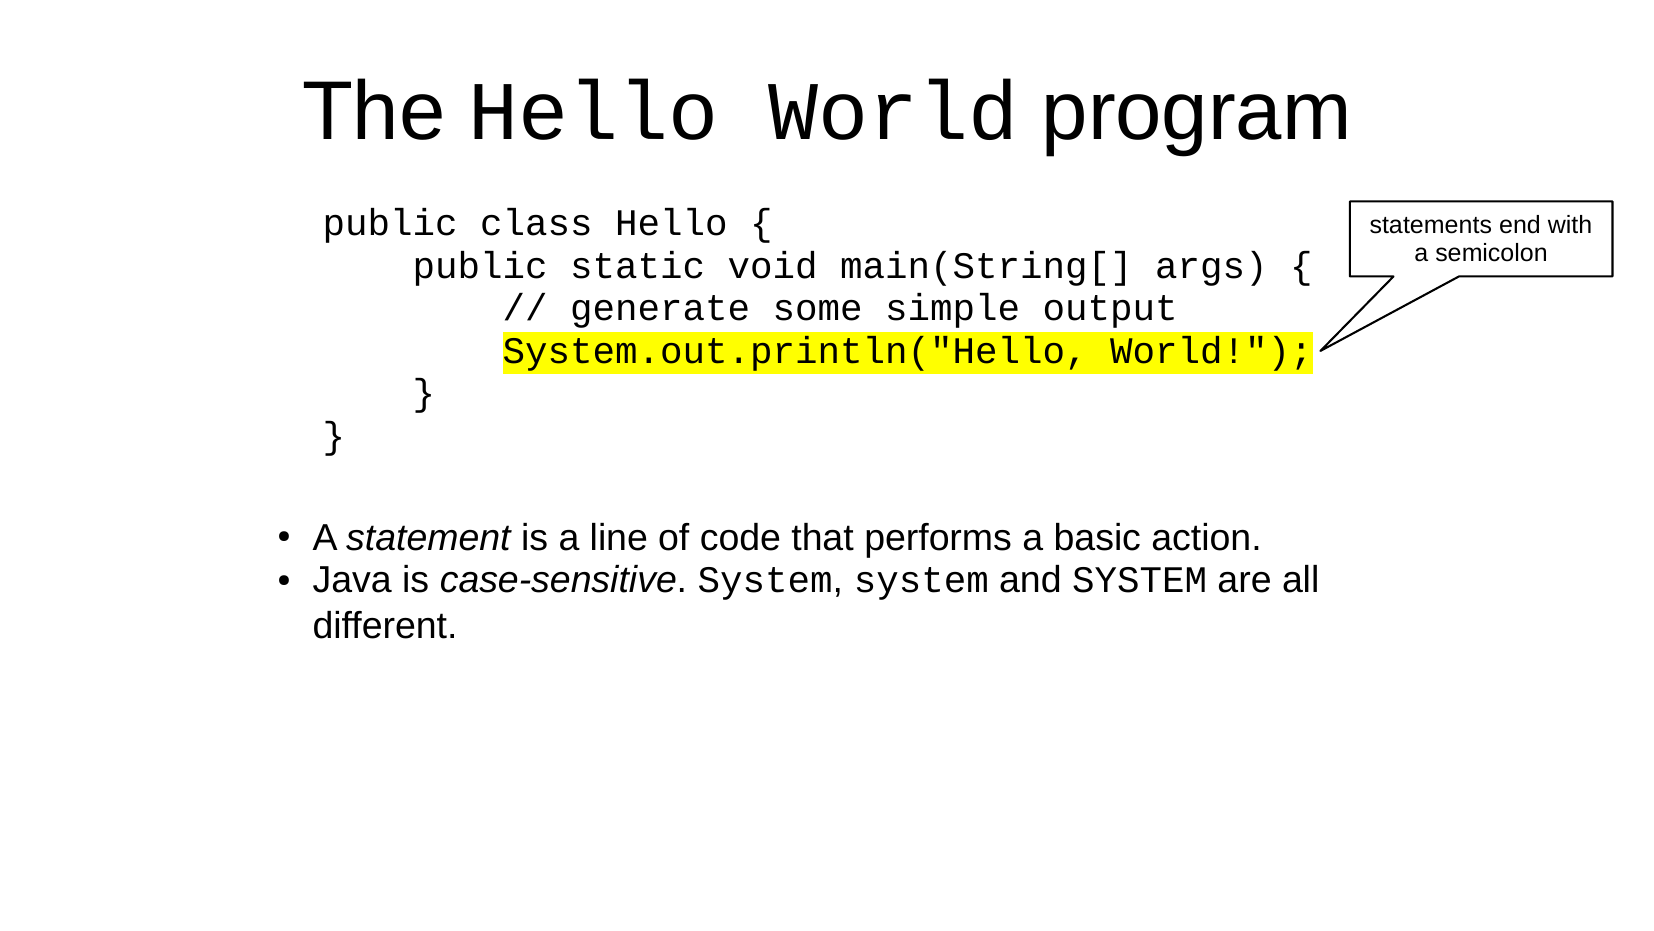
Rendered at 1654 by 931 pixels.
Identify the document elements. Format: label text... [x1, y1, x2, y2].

text_box A statement is a line of code that performs a basic action. Java is case-sensitive. System, system and SYSTEM are all different. [262, 509, 1426, 654]
text_box statements end with a semicolon [1320, 201, 1613, 351]
title The Hello World program [82, 37, 1571, 193]
text_box public class Hello { public static void main(String[] args) { // generate some simple output System.out.println("Hello, World!"); } } [307, 196, 1328, 509]
